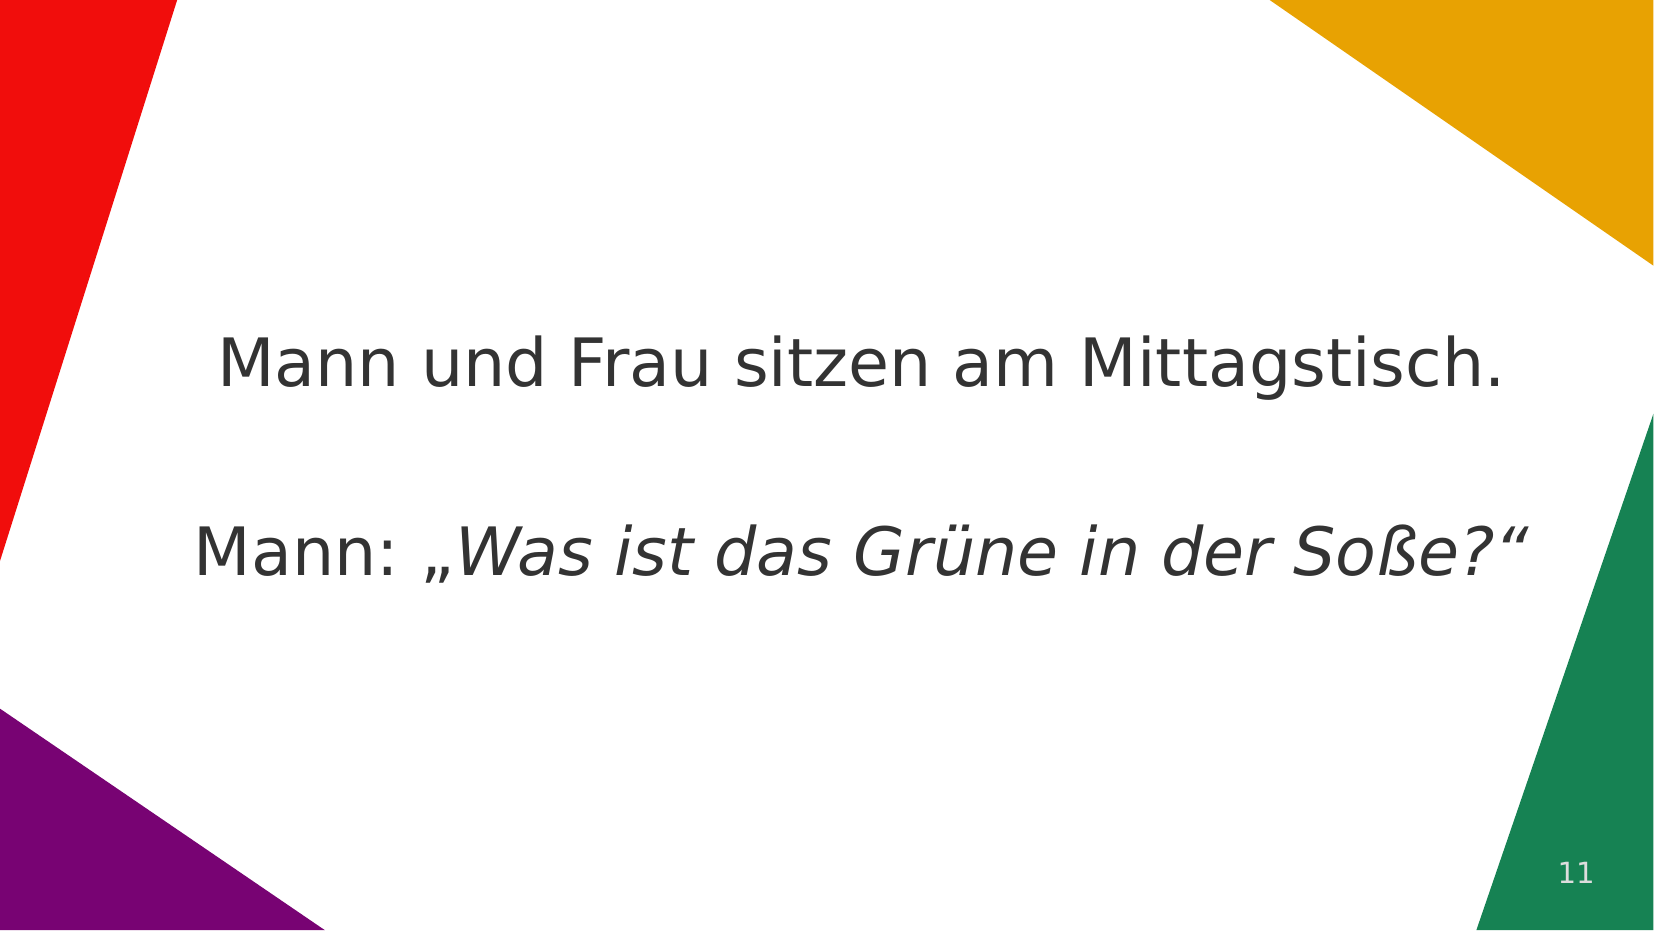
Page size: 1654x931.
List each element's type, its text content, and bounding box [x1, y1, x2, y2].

list Mann und Frau sitzen am Mittagstisch. Mann: „Was ist das Grüne in der Soße?“ [118, 118, 1536, 798]
